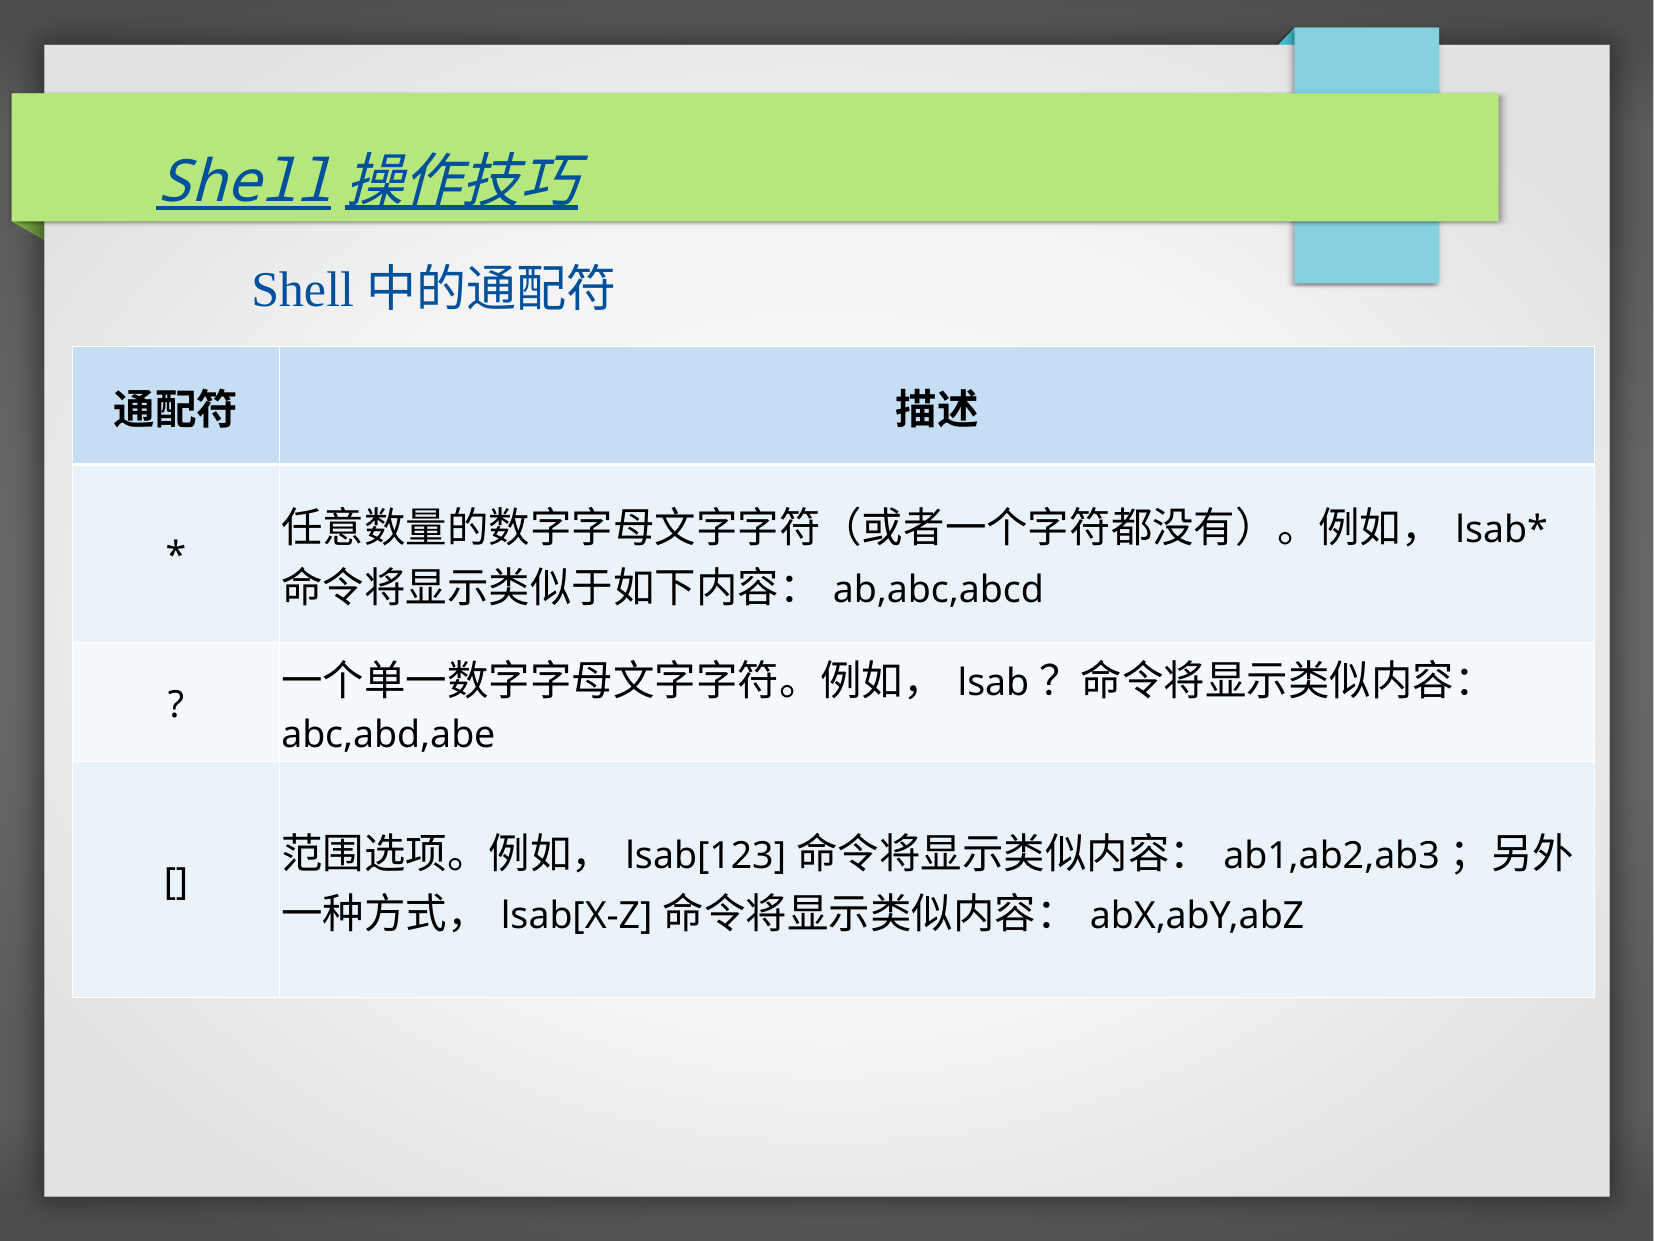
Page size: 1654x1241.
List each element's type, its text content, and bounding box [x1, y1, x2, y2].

table_header 描述 [280, 347, 1594, 463]
table_cell ? [73, 643, 279, 761]
table_cell 一个单一数字字母文字字符。例如，lsab？命令将显示类似内容：abc,abd,abe [280, 643, 1594, 761]
table_cell [] [73, 762, 279, 997]
text_box Shell操作技巧 Shell中的通配符 [71, 135, 1595, 346]
table_cell 任意数量的数字字母文字字符（或者一个字符都没有）。例如，lsab*命令将显示类似于如下内容：ab,abc,abcd [280, 466, 1594, 642]
table_cell * [73, 466, 279, 642]
picture [0, 0, 1654, 1241]
table_cell 范围选项。例如，lsab[123]命令将显示类似内容：ab1,ab2,ab3；另外一种方式，lsab[X-Z]命令将显示类似内容：abX,abY,abZ [280, 762, 1594, 997]
table_header 通配符 [73, 347, 279, 463]
